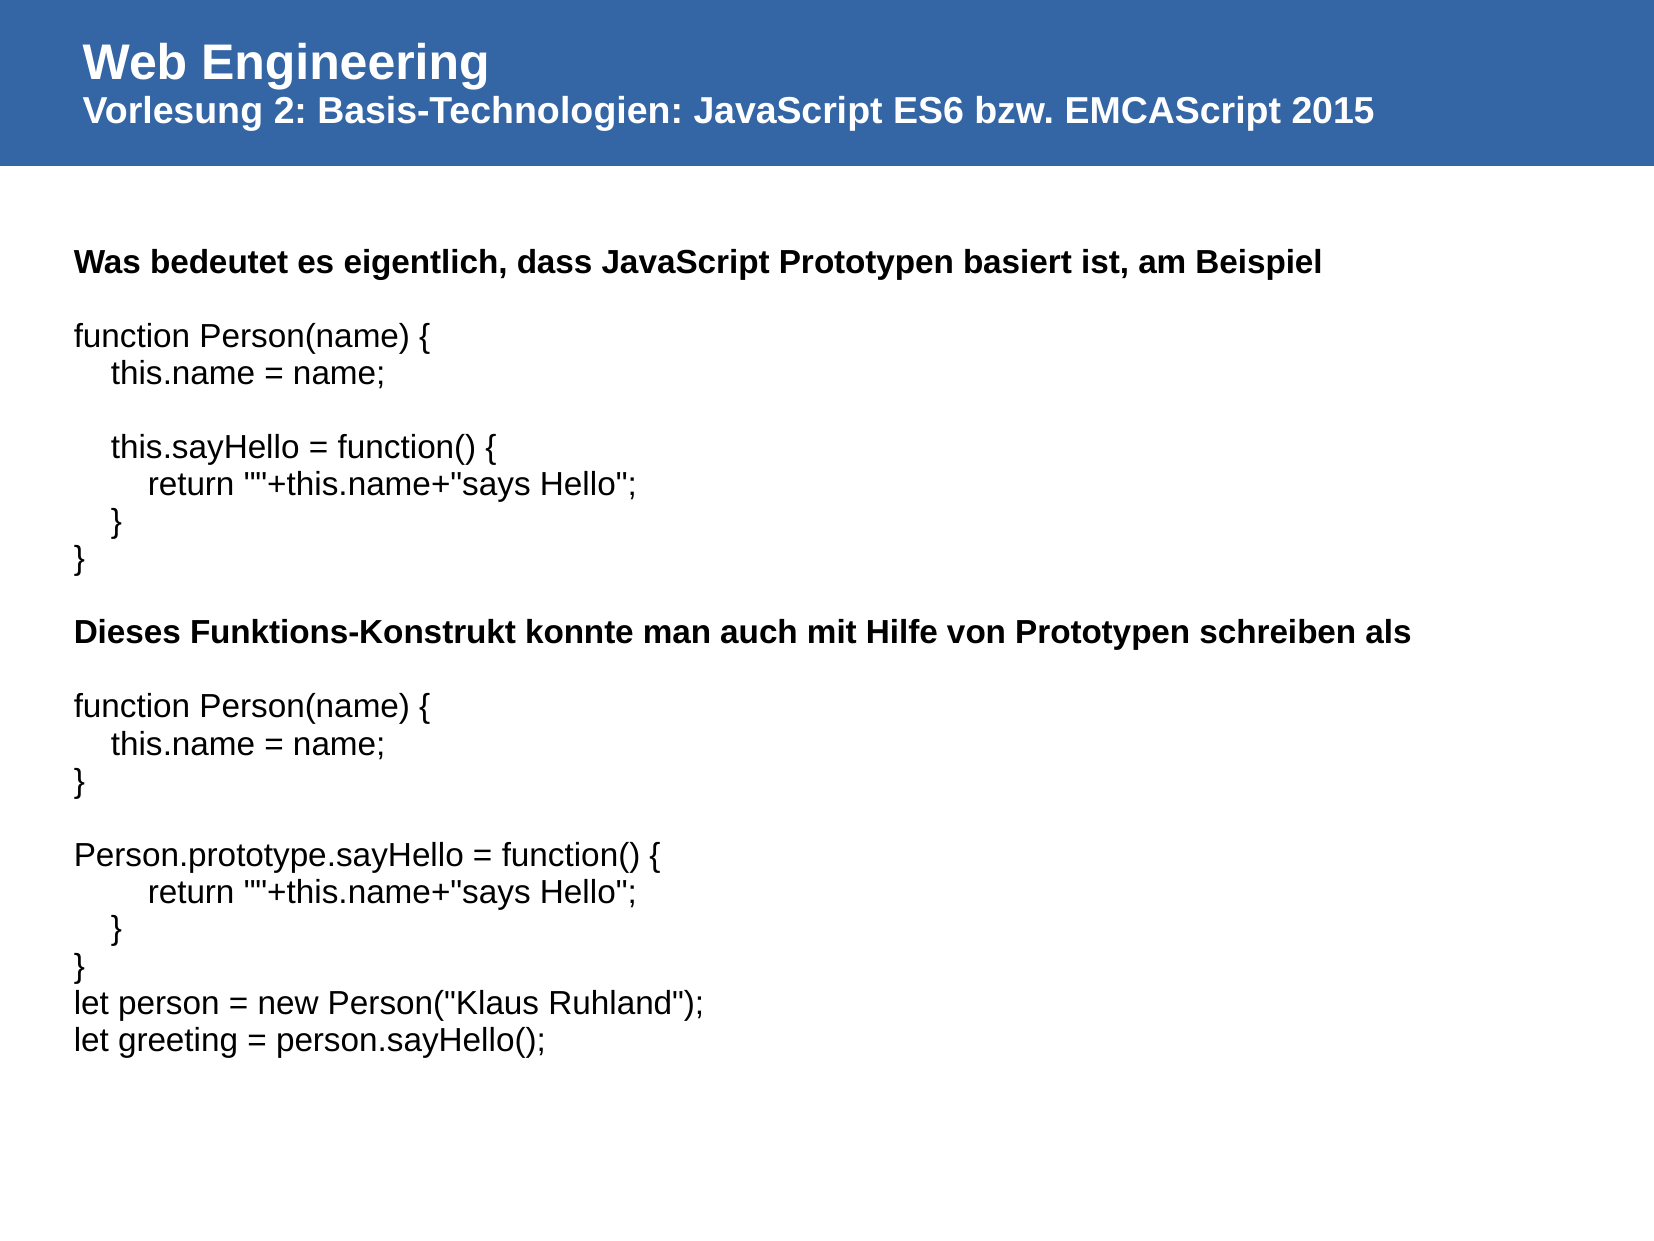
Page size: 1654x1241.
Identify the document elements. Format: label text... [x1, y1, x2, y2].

title Web Engineering Vorlesung 2: Basis-Technologien: JavaScript ES6 bzw. EMCAScript 2015 [82, 0, 1571, 166]
text_box Was bedeutet es eigentlich, dass JavaScript Prototypen basiert ist, am Beispiel function Person(name) { this.name = name; this.sayHello = function() { return ""+this.name+"says Hello"; } } Dieses Funktions-Konstrukt konnte man auch mit Hilfe von Prototypen schreiben als function Person(name) { this.name = name; } Person.prototype.sayHello = function() { return ""+this.name+"says Hello"; } } let person = new Person("Klaus Ruhland"); let greeting = person.sayHello(); [59, 236, 1433, 1109]
